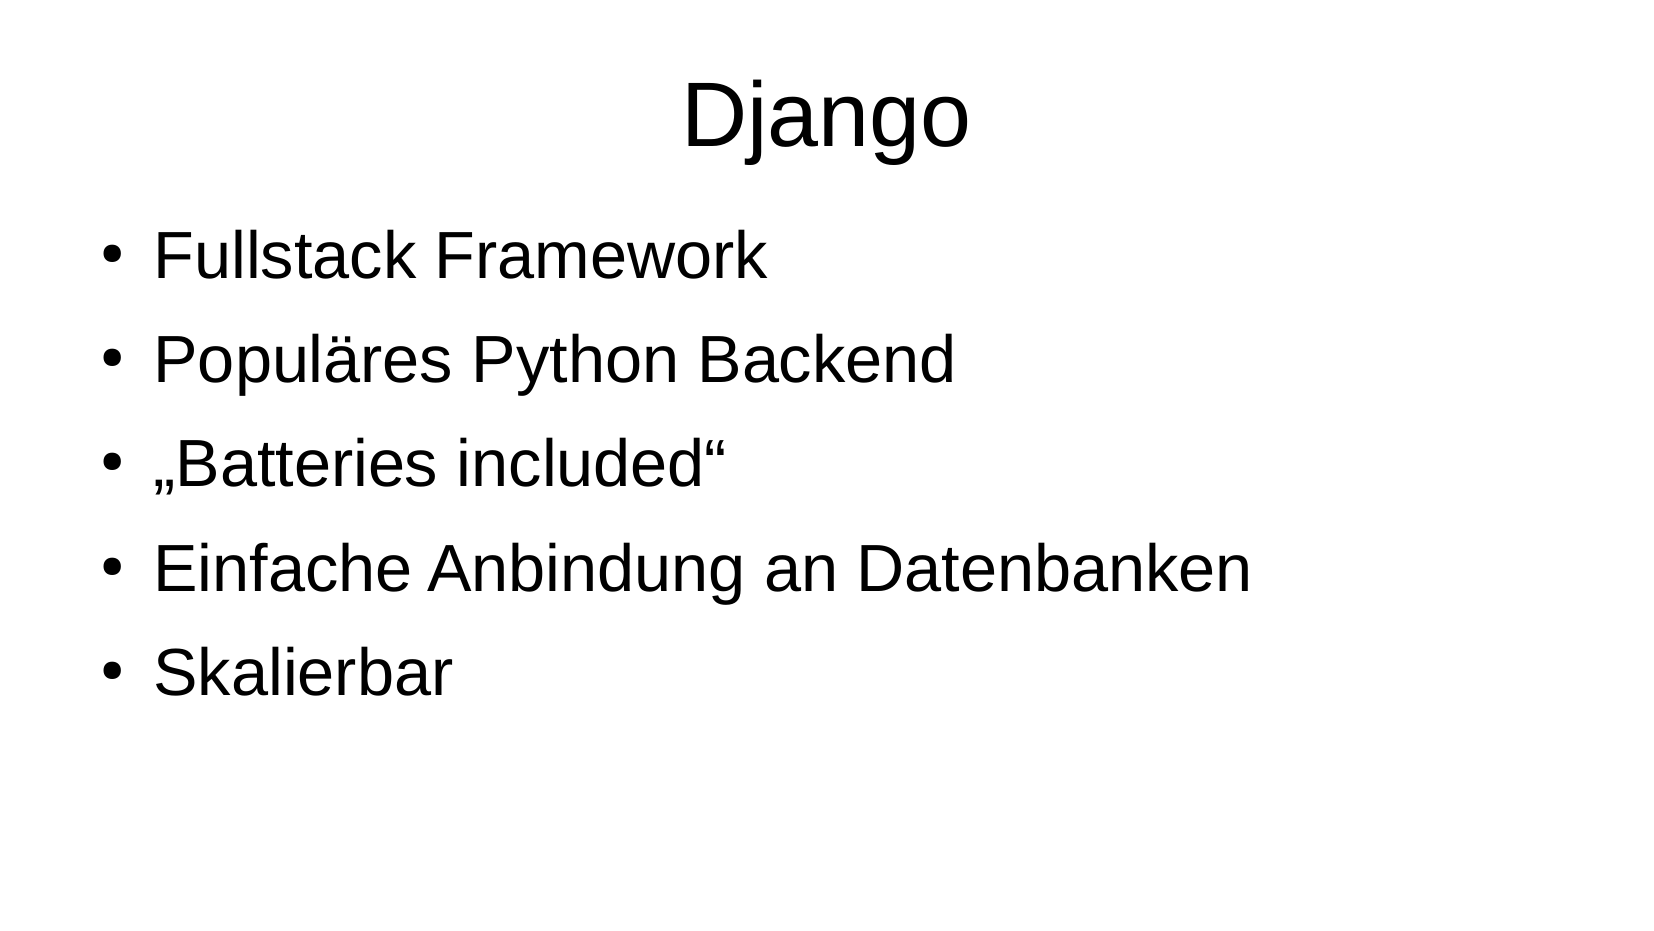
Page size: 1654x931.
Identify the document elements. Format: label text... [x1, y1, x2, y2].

title Django [82, 37, 1571, 193]
list Fullstack Framework Populäres Python Backend „Batteries included“ Einfache Anbindung an Datenbanken Skalierbar [82, 217, 1571, 758]
